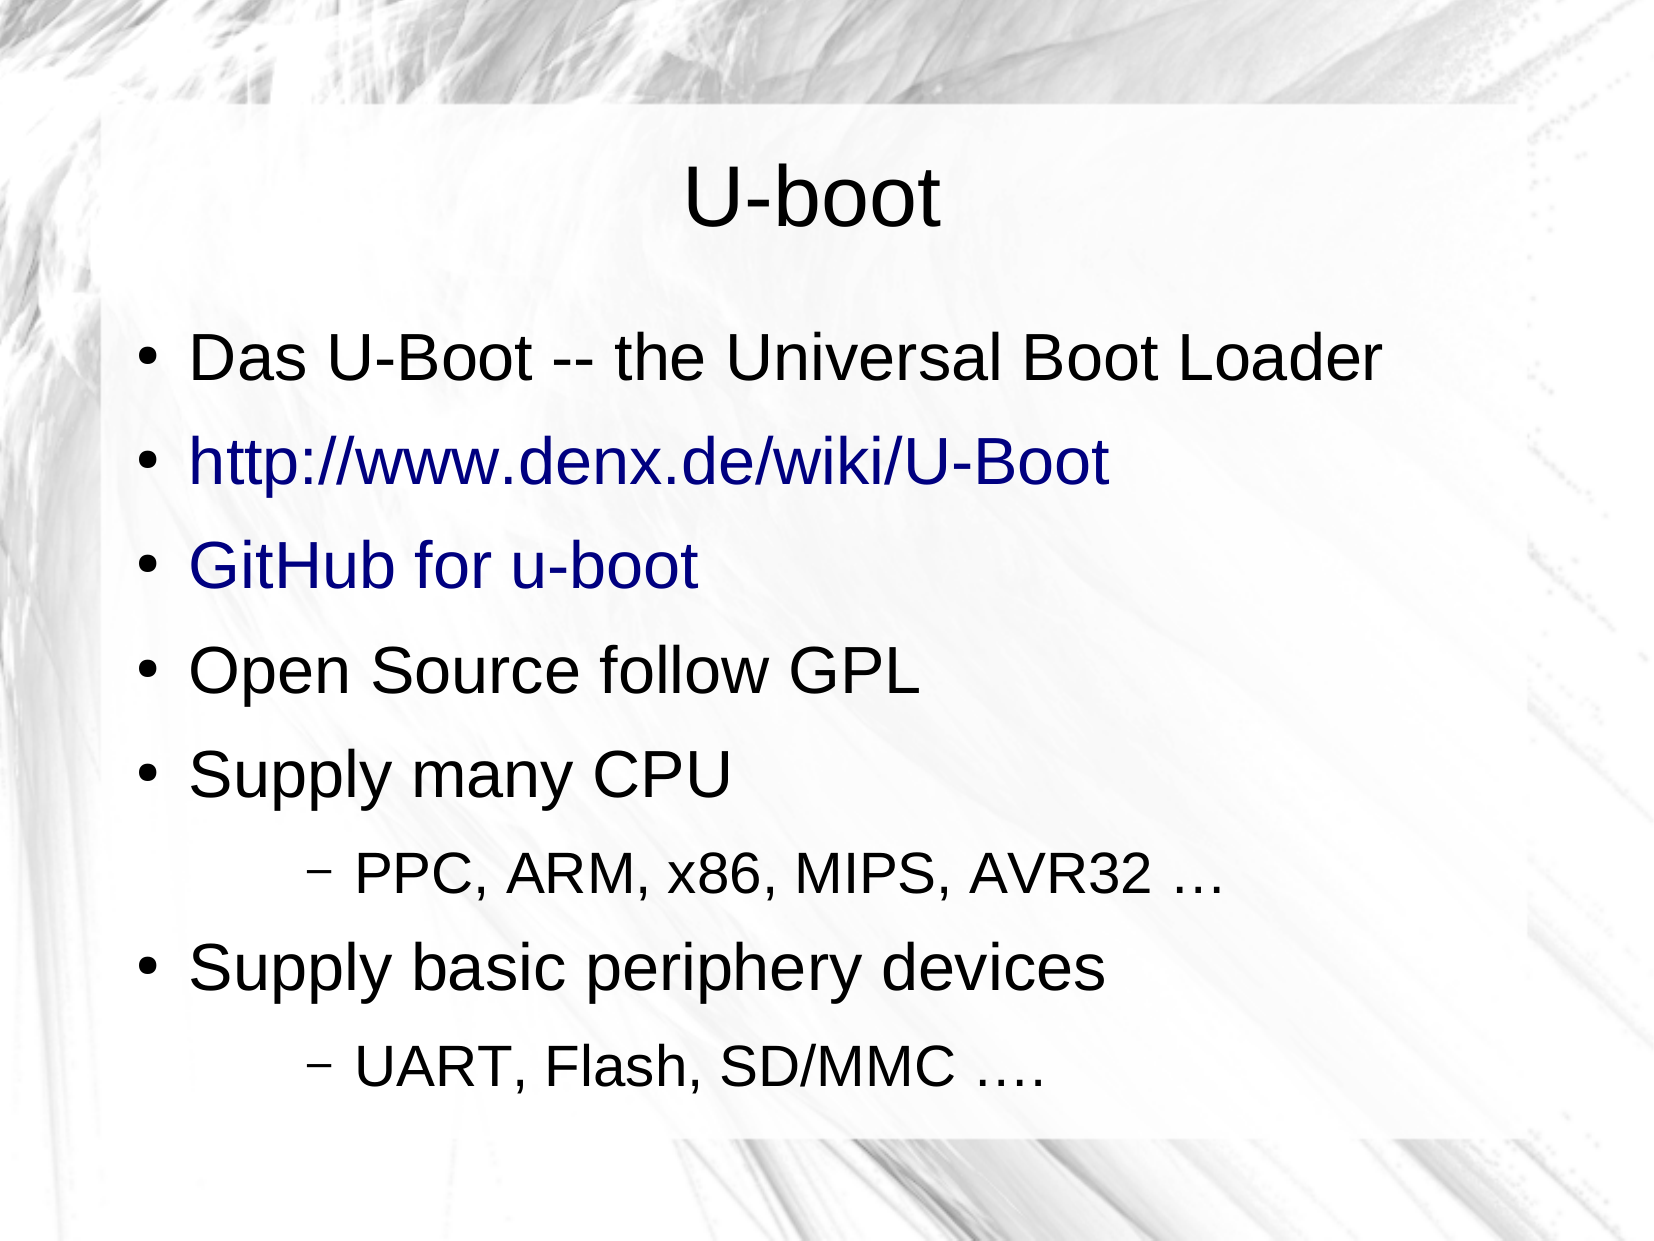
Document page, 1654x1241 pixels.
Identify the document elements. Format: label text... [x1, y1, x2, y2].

list Das U-Boot -- the Universal Boot Loader http://www.denx.de/wiki/U-Boot GitHub for u-boot Open Source follow GPL Supply many CPU PPC, ARM, x86, MIPS, AVR32 … Supply basic periphery devices UART, Flash, SD/MMC …. [118, 319, 1571, 1100]
picture [0, 0, 1654, 1241]
title U-boot [118, 112, 1506, 281]
